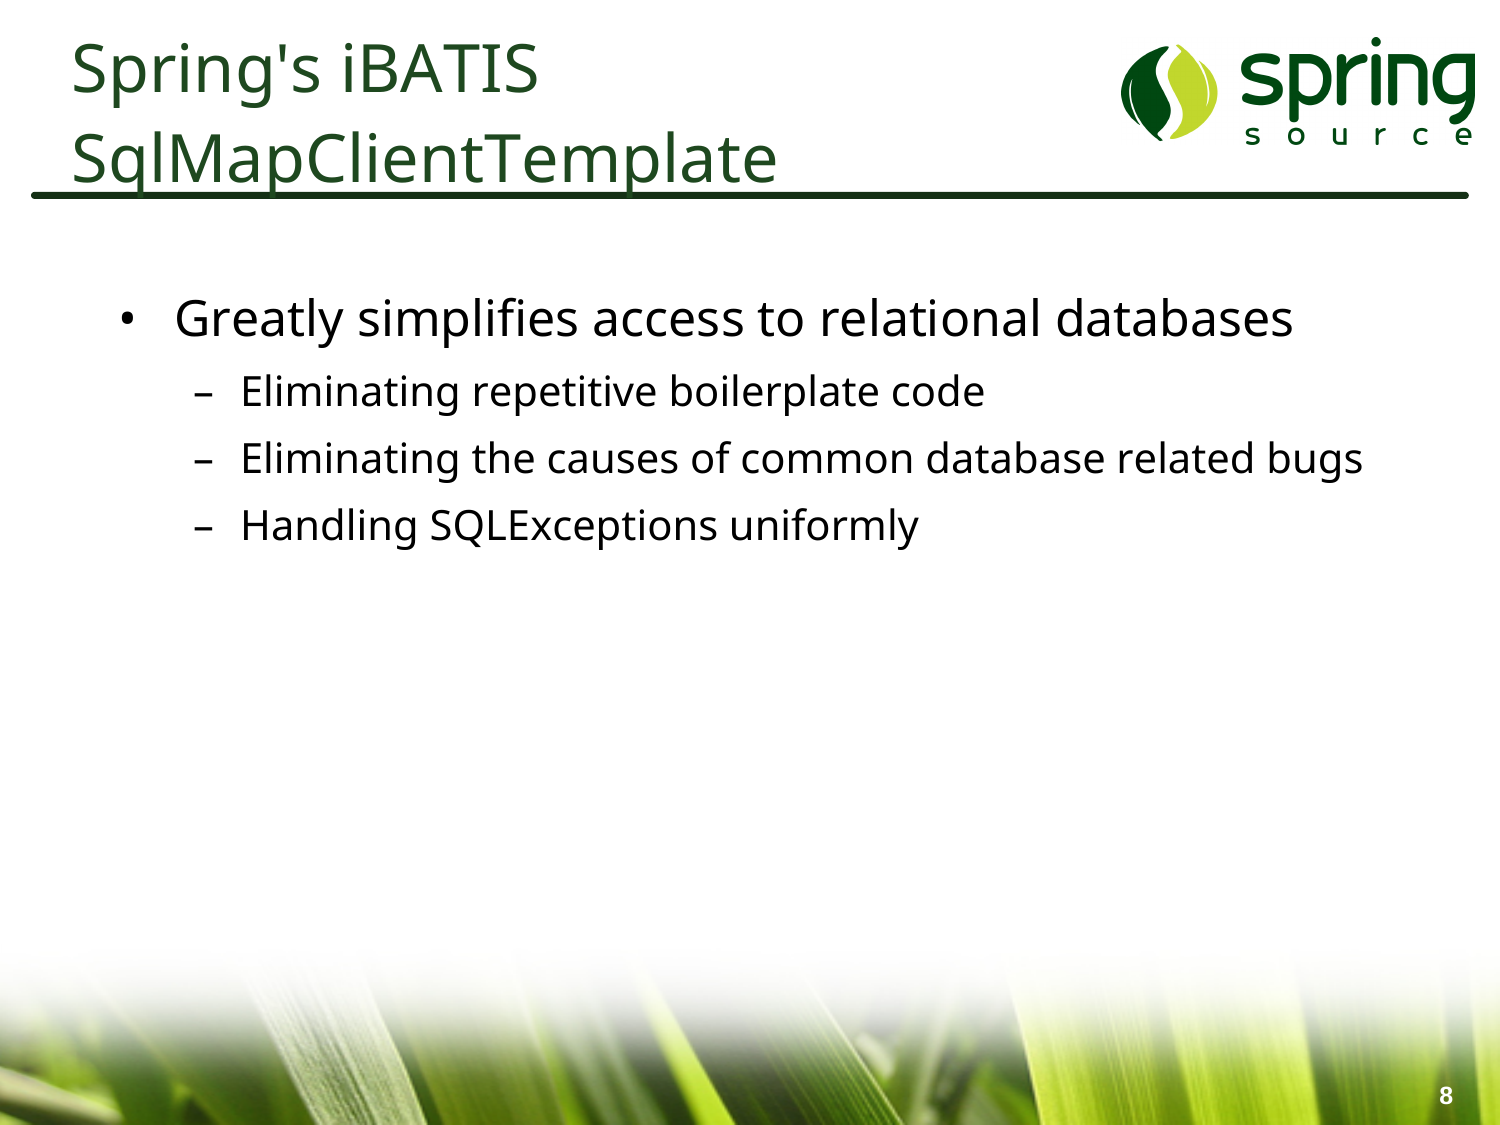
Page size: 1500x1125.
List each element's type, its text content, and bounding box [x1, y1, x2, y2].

picture [0, 944, 1500, 1125]
list Greatly simplifies access to relational databases Eliminating repetitive boilerplate code Eliminating the causes of common database related bugs Handling SQLExceptions uniformly [103, 275, 1394, 938]
picture [1121, 37, 1475, 145]
title Spring's iBATIS SqlMapClientTemplate [56, 13, 1089, 191]
